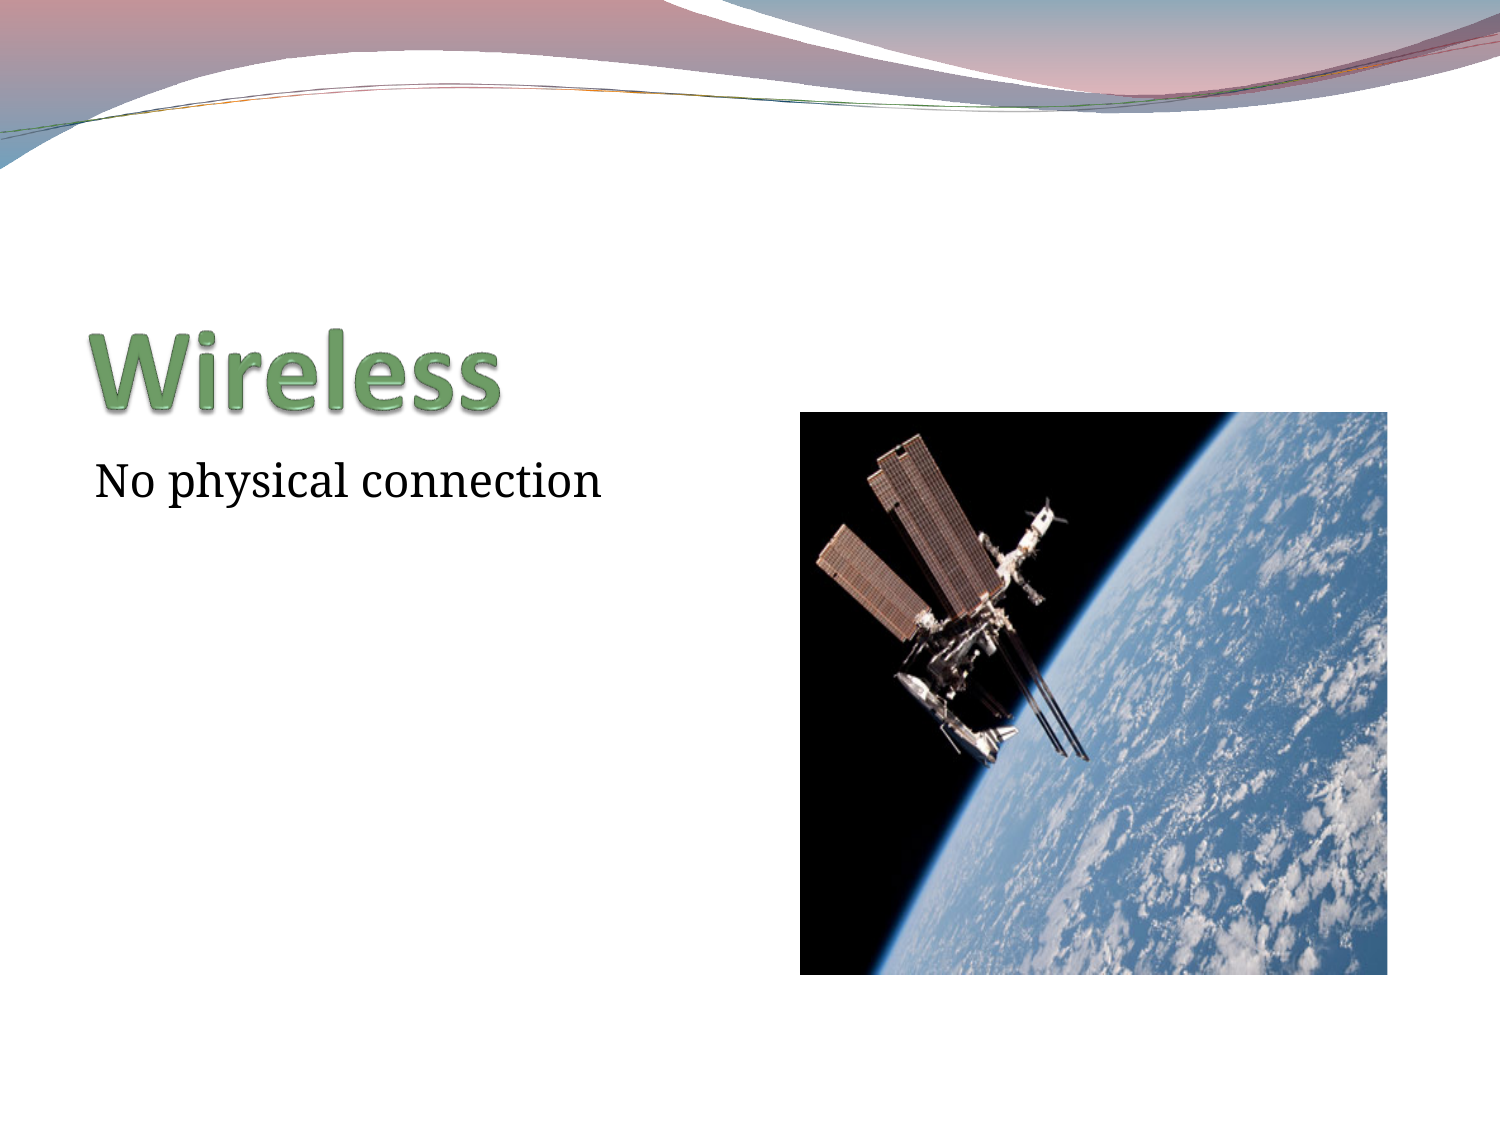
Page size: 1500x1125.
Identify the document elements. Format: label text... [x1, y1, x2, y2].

picture [0, 33, 1500, 140]
list No physical connection [86, 443, 800, 692]
picture [9, 215, 1388, 976]
